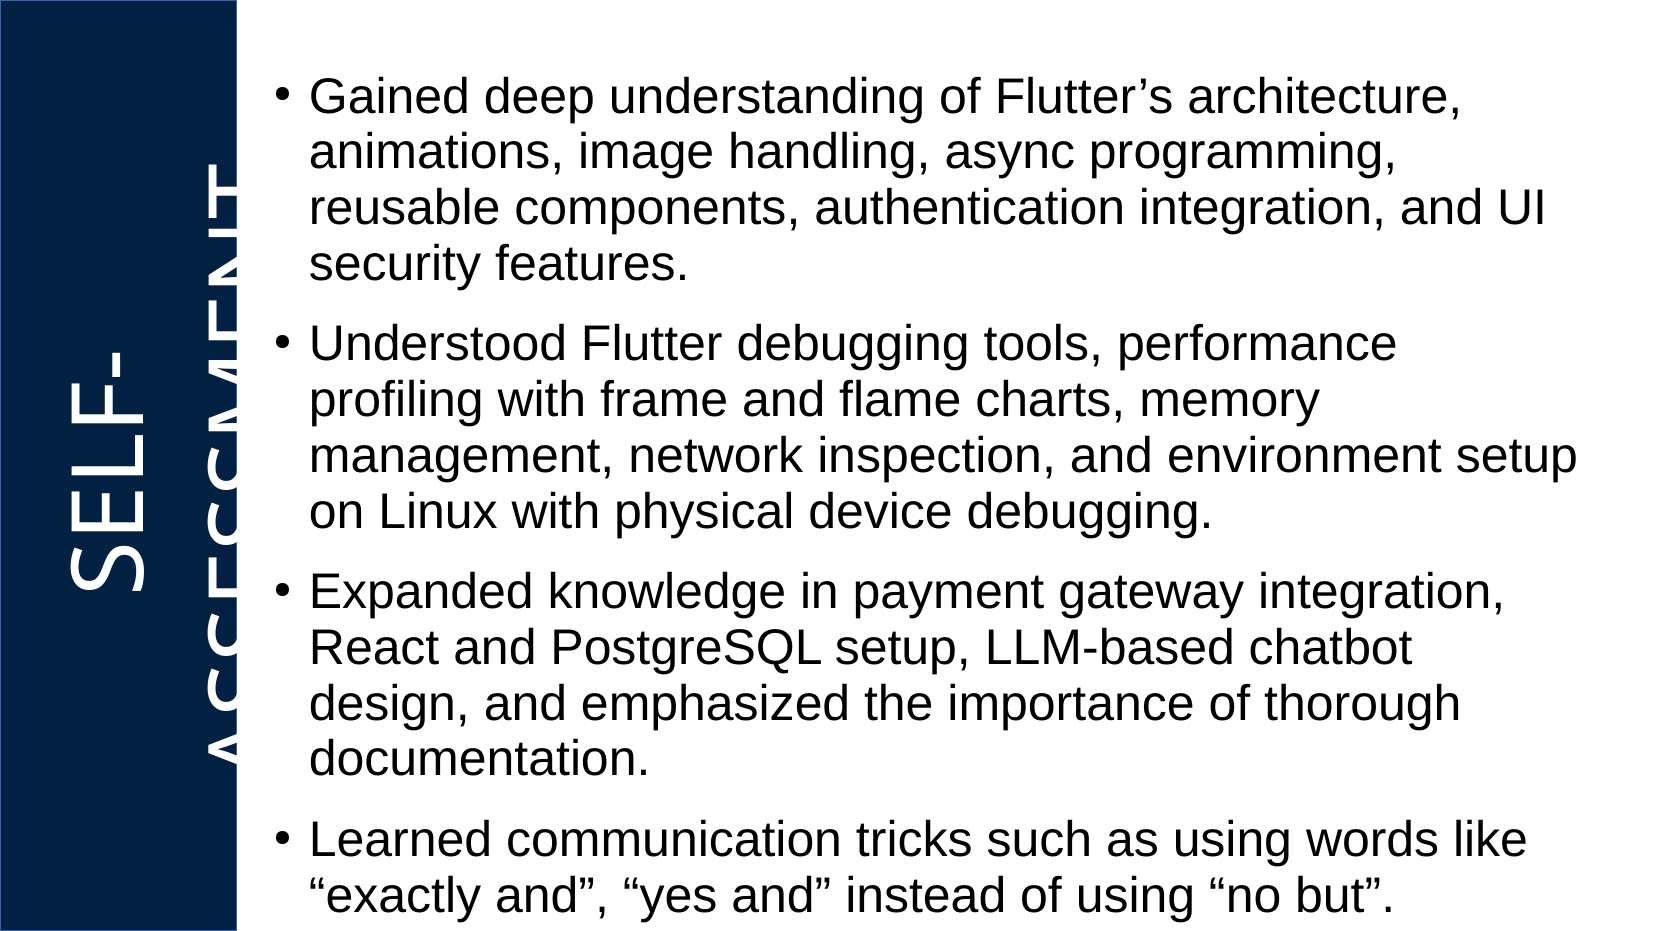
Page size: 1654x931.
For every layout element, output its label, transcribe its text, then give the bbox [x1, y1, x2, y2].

text_box [223, 416, 237, 423]
text_box [223, 285, 237, 331]
text_box [223, 196, 237, 229]
text_box [223, 267, 237, 278]
text_box SELF-ASSESSMENT [29, 29, 223, 916]
text_box [223, 708, 237, 739]
text_box [223, 379, 237, 412]
text_box [223, 743, 237, 755]
text_box [223, 369, 237, 376]
text_box [223, 597, 237, 647]
text_box [223, 431, 237, 481]
text_box [223, 653, 237, 702]
text_box Gained deep understanding of Flutter’s architecture, animations, image handling, async programming, reusable components, authentication integration, and UI security features. Understood Flutter debugging tools, performance profiling with frame and flame charts, memory management, network inspection, and environment setup on Linux with physical device debugging. Expanded knowledge in payment gateway integration, React and PostgreSQL setup, LLM-based chatbot design, and emphasized the importance of thorough documentation. Learned communication tricks such as using words like “exactly and”, “yes and” instead of using “no but”. [258, 13, 1595, 931]
text_box [223, 237, 237, 265]
text_box [223, 542, 237, 588]
text_box [0, 0, 237, 931]
text_box [223, 340, 237, 360]
text_box [223, 487, 237, 536]
